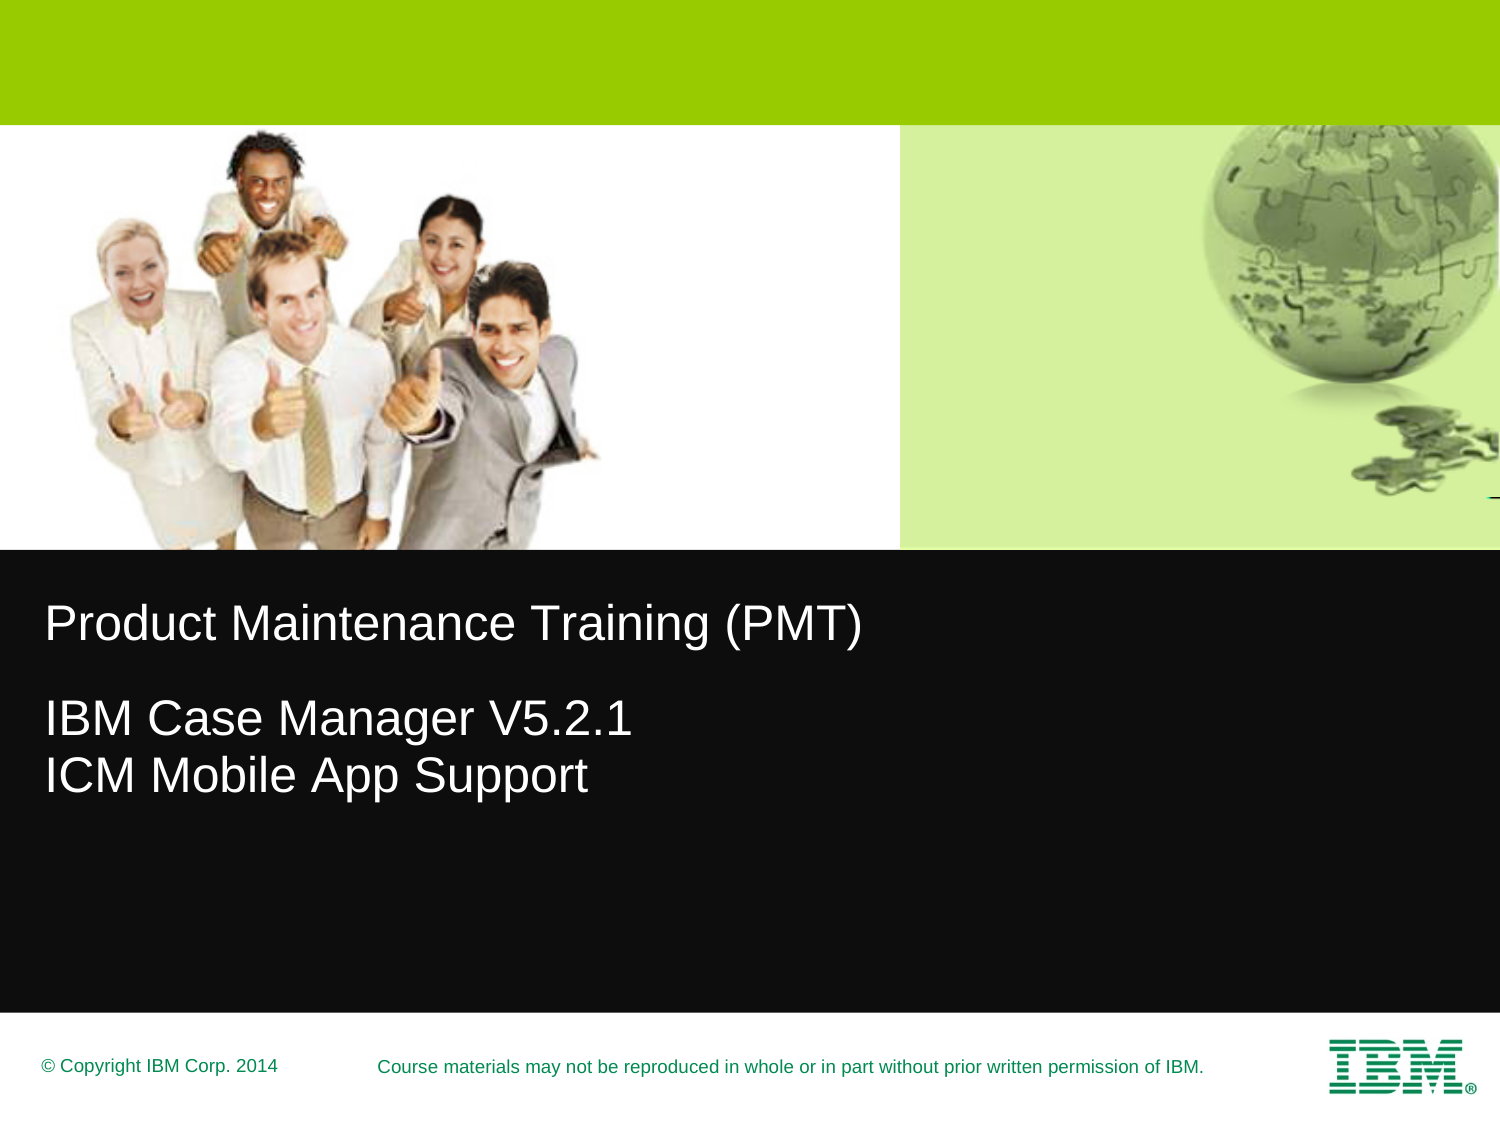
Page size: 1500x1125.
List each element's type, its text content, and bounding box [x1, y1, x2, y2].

picture [12, 126, 650, 549]
picture [900, 126, 1500, 550]
picture [1327, 1037, 1479, 1096]
text_box IBM Case Manager V5.2.1 ICM Mobile App Support [29, 680, 1293, 806]
text_box Product Maintenance Training (PMT) [29, 586, 1281, 676]
